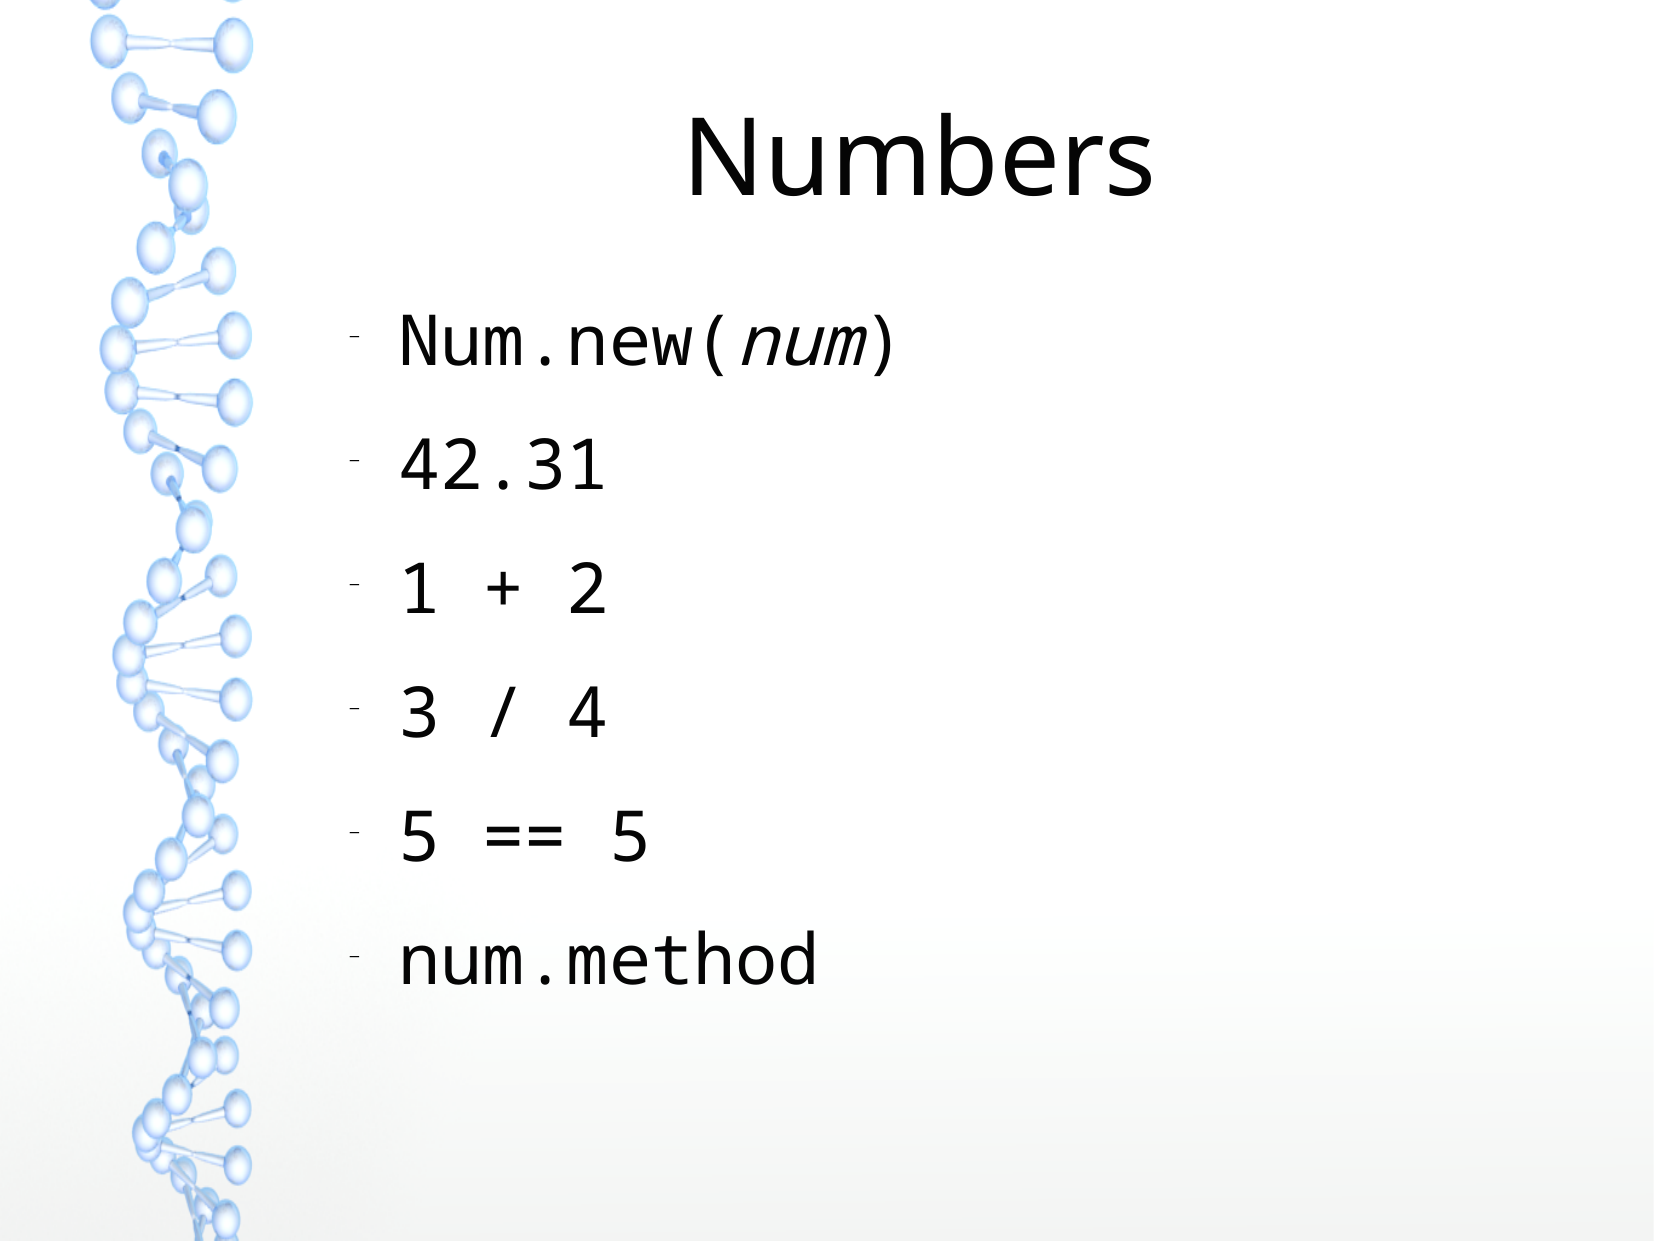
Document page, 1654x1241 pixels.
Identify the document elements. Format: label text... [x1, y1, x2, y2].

picture [0, 0, 1654, 1241]
title Numbers [269, 49, 1571, 257]
list Num.new(num) 42.31 1 + 2 3 / 4 5 == 5 num.method [269, 290, 1538, 1010]
